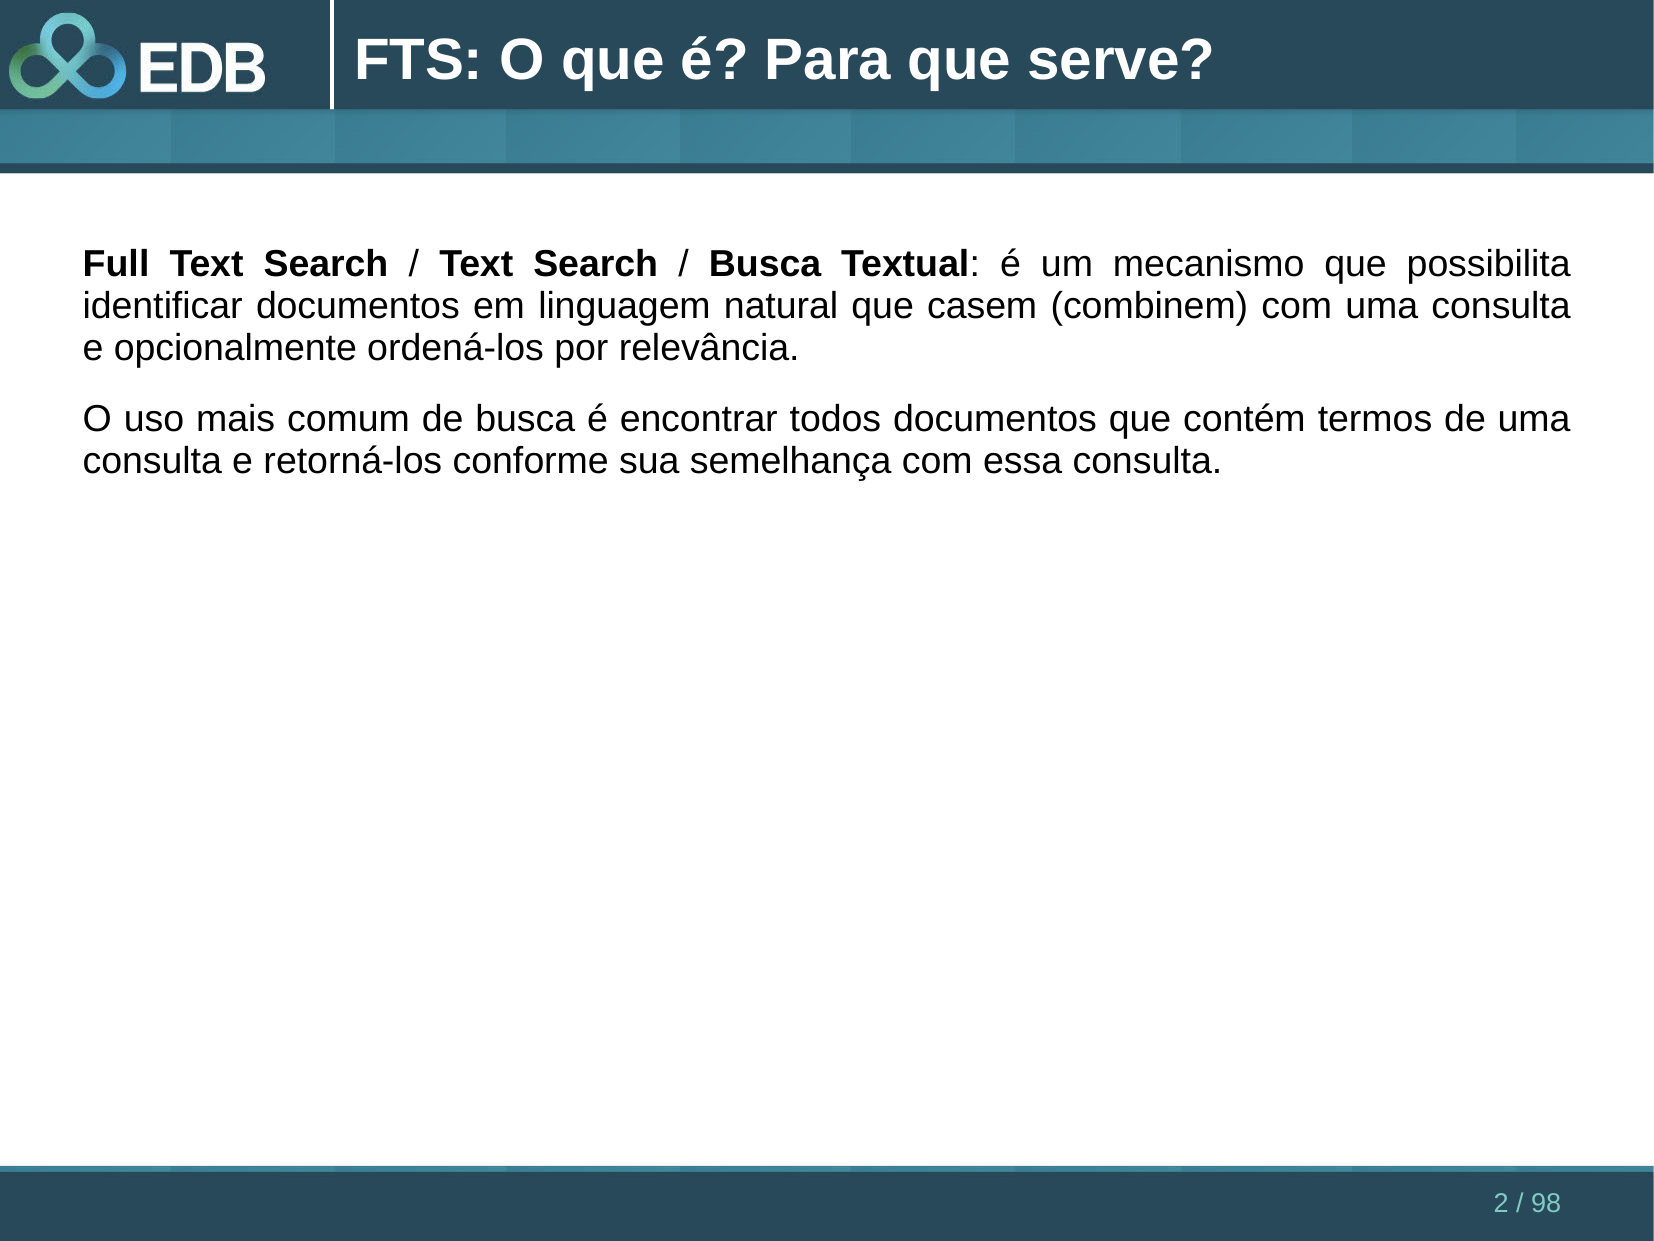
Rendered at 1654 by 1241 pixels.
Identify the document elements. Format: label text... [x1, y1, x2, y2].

title FTS: O que é? Para que serve? [354, 26, 1595, 92]
picture [0, 0, 1654, 1241]
list Full Text Search / Text Search / Busca Textual: é um mecanismo que possibilita identificar documentos em linguagem natural que casem (combinem) com uma consulta e opcionalmente ordená-los por relevância. O uso mais comum de busca é encontrar todos documentos que contém termos de uma consulta e retorná-los conforme sua semelhança com essa consulta. [82, 242, 1571, 502]
